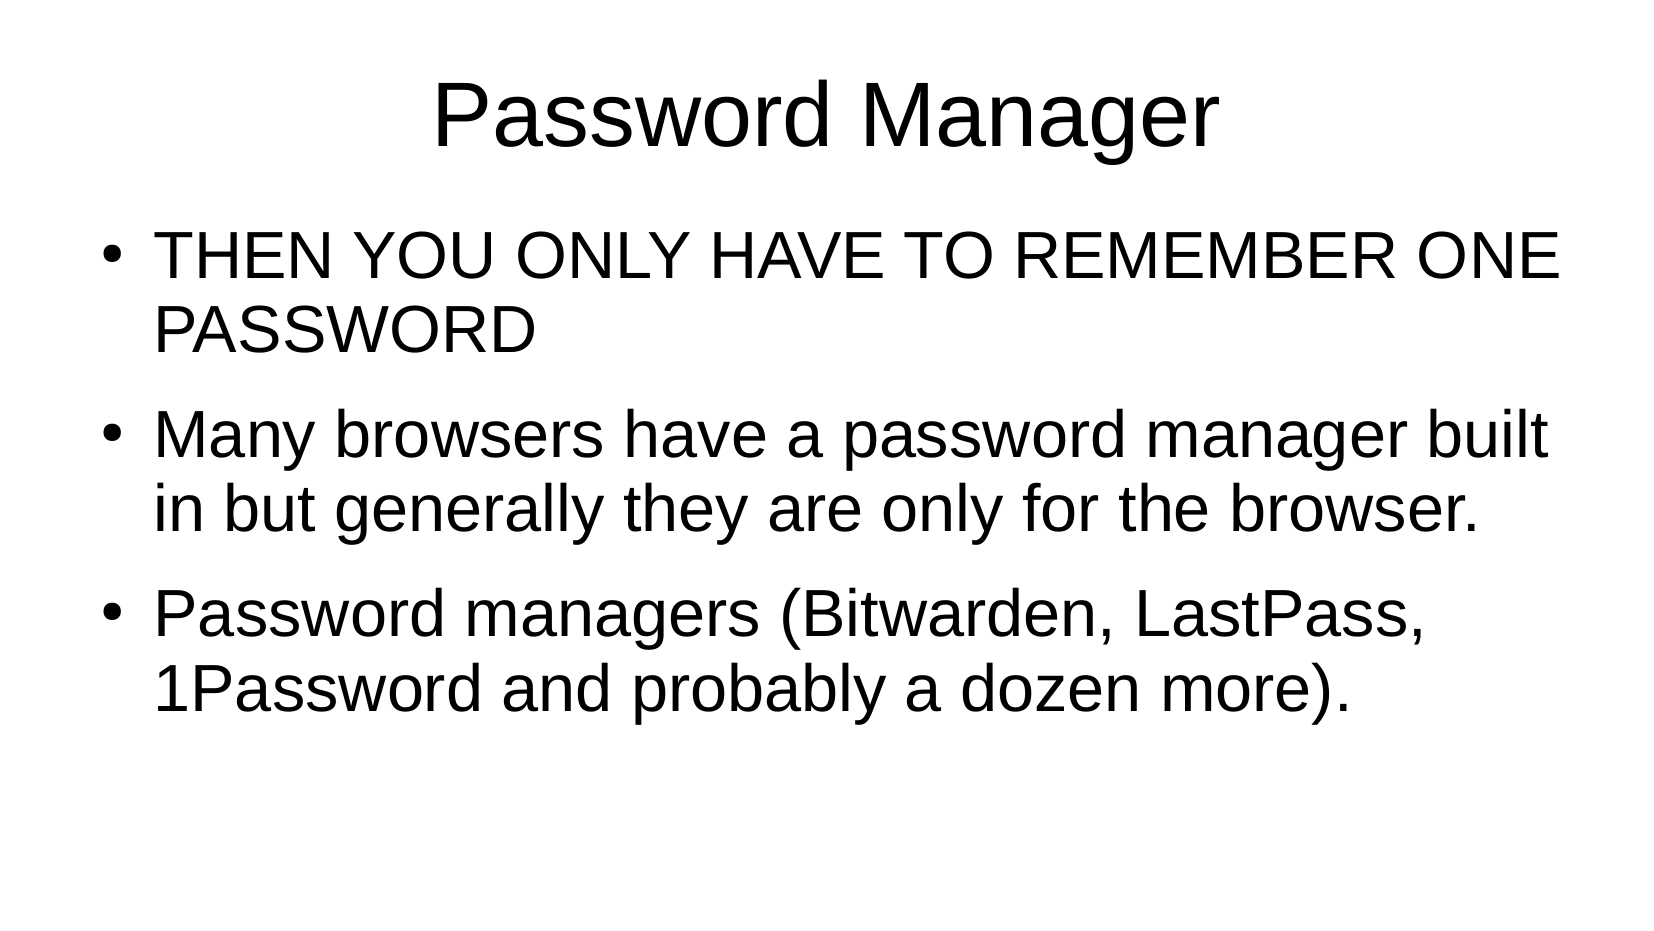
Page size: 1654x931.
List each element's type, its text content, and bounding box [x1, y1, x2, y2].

list THEN YOU ONLY HAVE TO REMEMBER ONE PASSWORD Many browsers have a password manager built in but generally they are only for the browser. Password managers (Bitwarden, LastPass, 1Password and probably a dozen more). [82, 217, 1571, 758]
title Password Manager [82, 37, 1571, 193]
